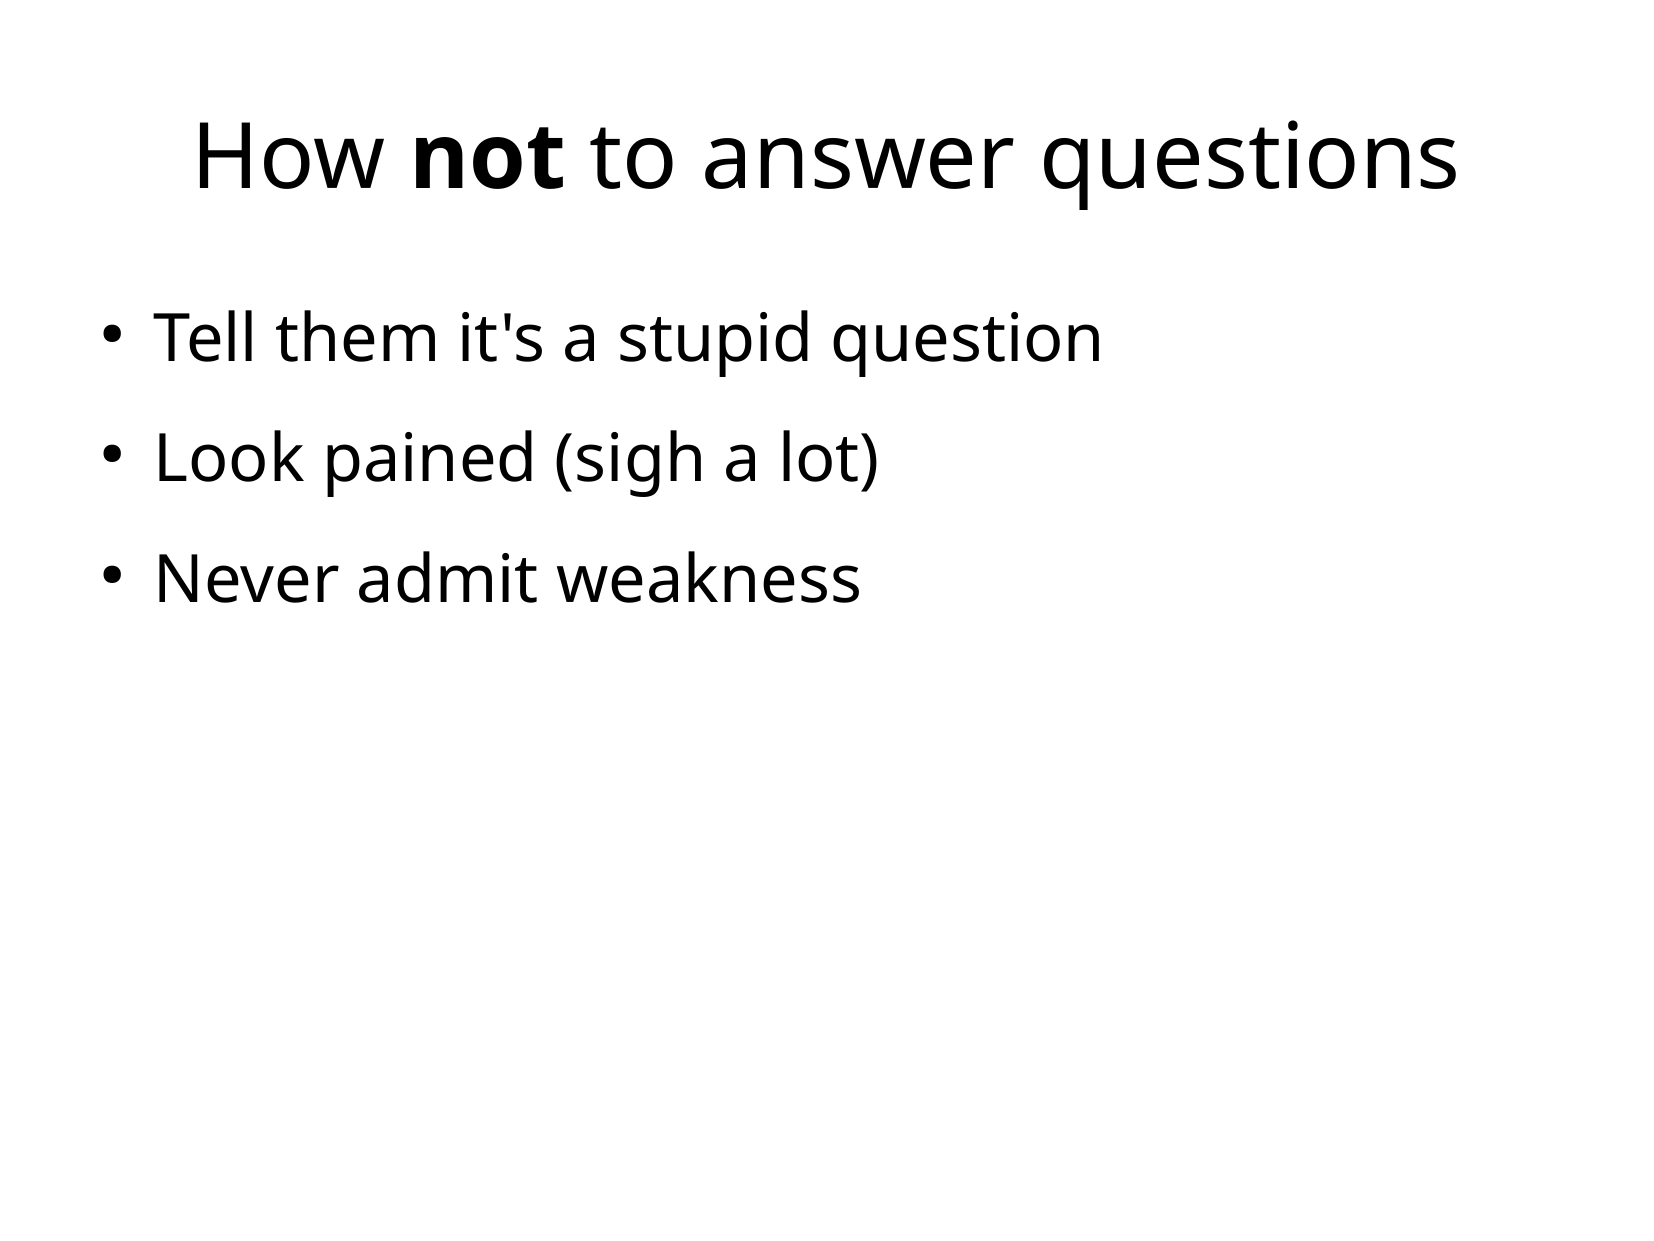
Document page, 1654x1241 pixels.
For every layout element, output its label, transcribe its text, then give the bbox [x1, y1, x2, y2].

title How not to answer questions [82, 56, 1571, 250]
list Tell them it's a stupid question Look pained (sigh a lot) Never admit weakness [82, 290, 1571, 1109]
